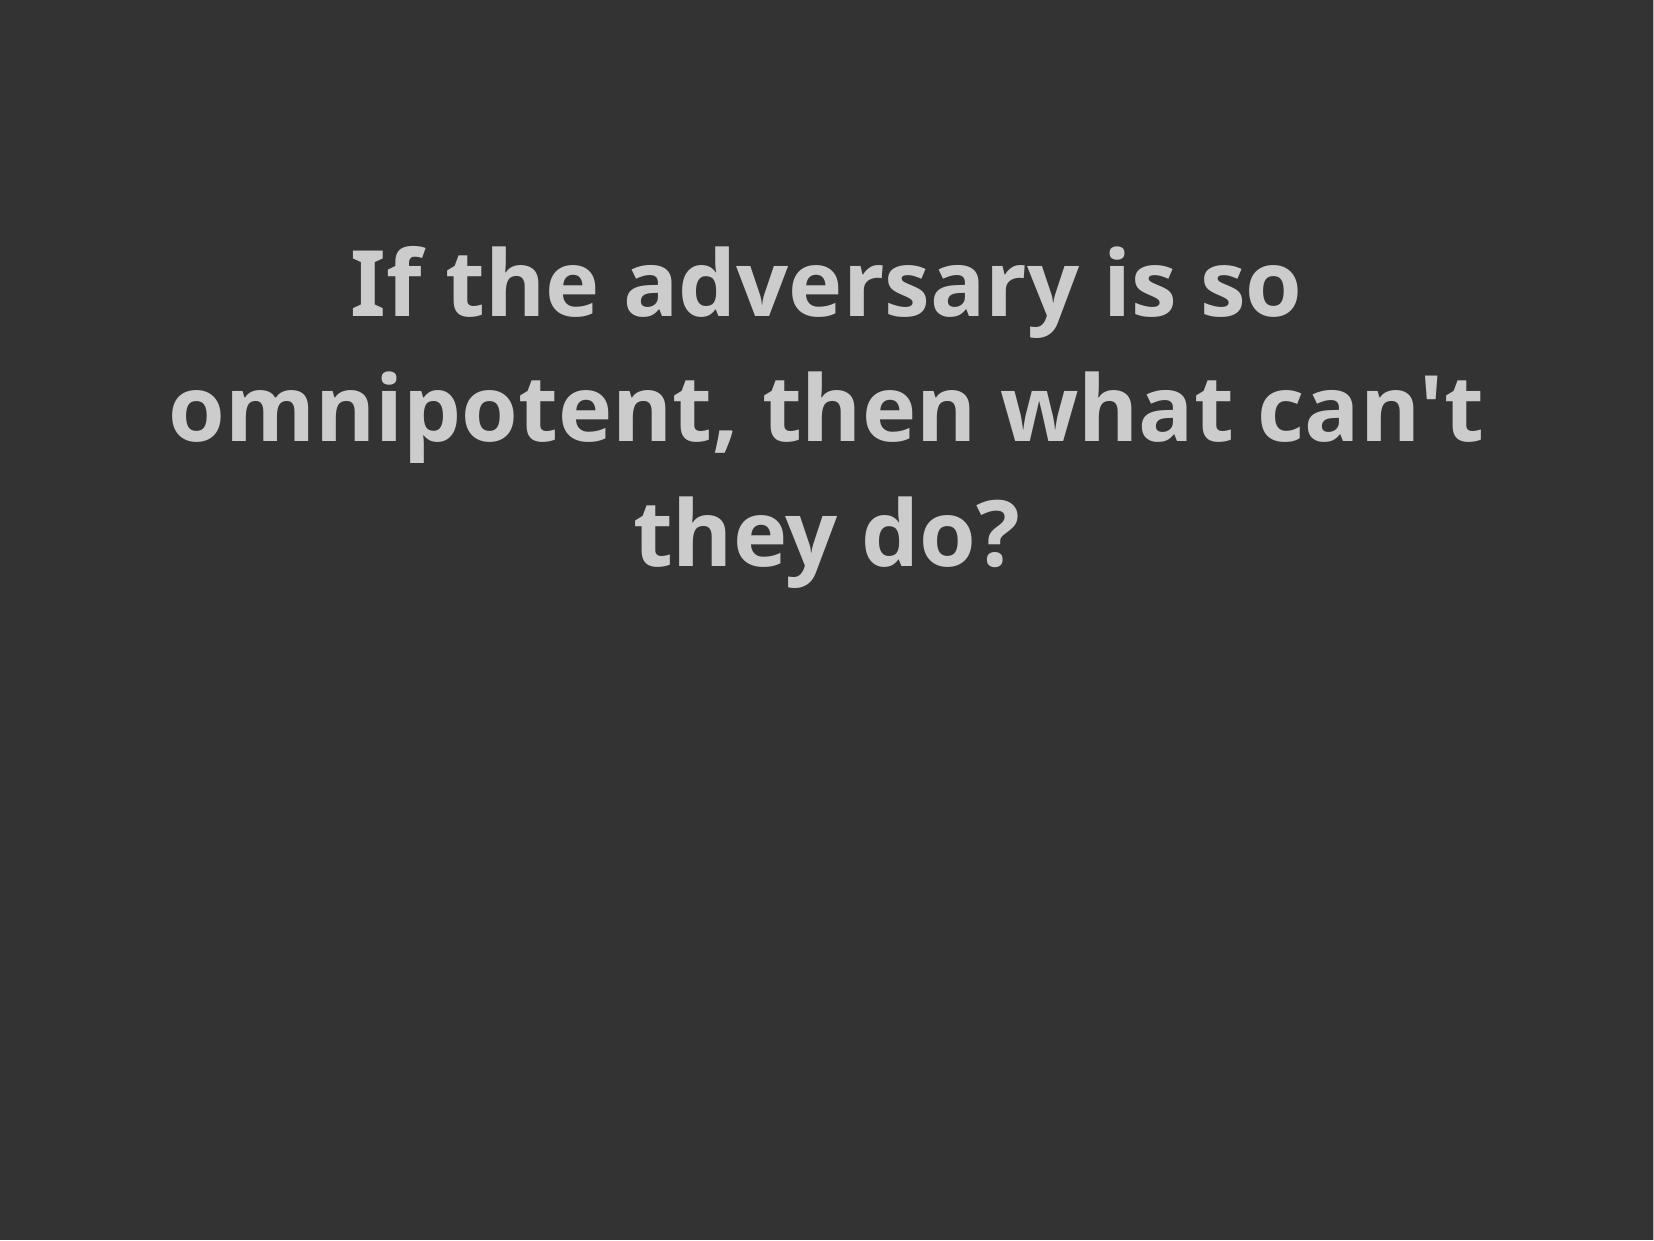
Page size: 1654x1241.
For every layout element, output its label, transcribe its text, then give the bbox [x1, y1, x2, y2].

title If the adversary is so omnipotent, then what can't they do? [82, 245, 1571, 567]
